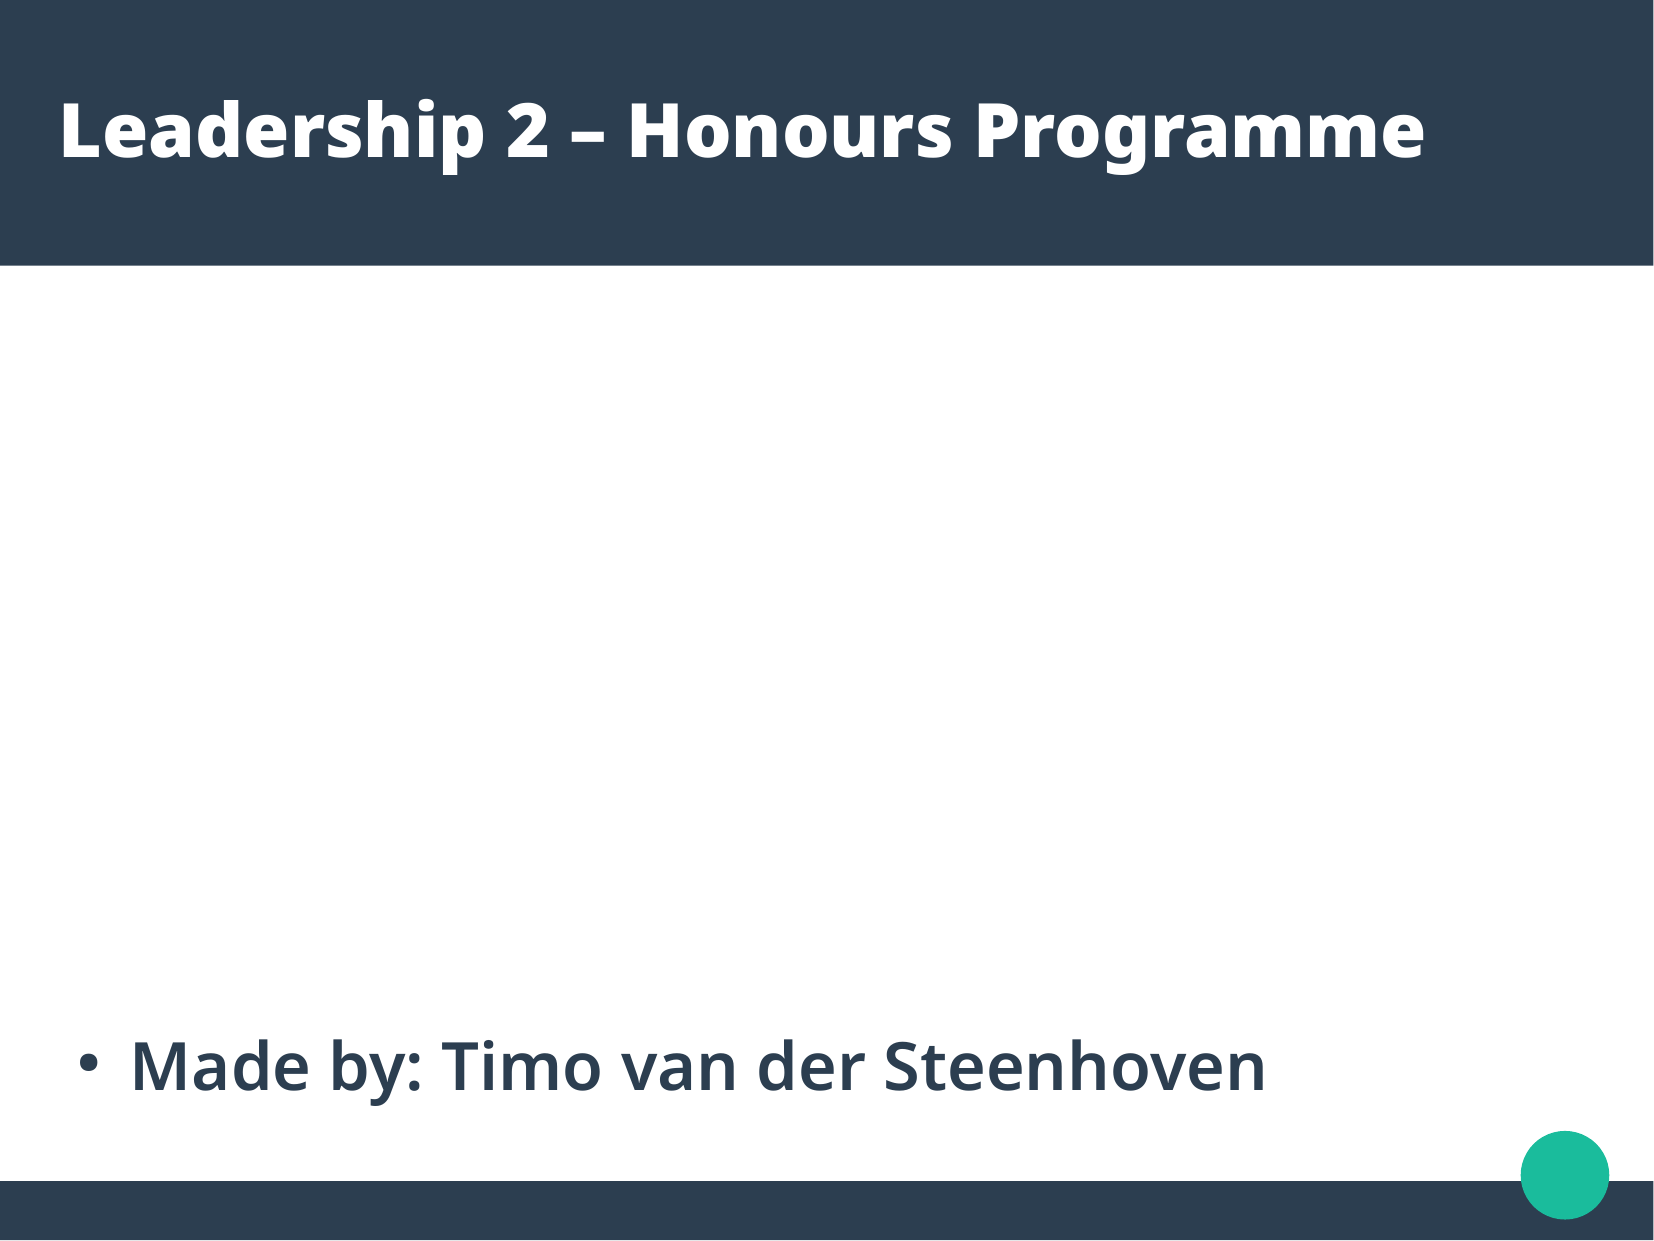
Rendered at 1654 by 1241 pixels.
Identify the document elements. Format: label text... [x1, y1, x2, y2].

title Leadership 2 – Honours Programme [59, 49, 1595, 207]
list Made by: Timo van der Steenhoven [59, 324, 1595, 1152]
